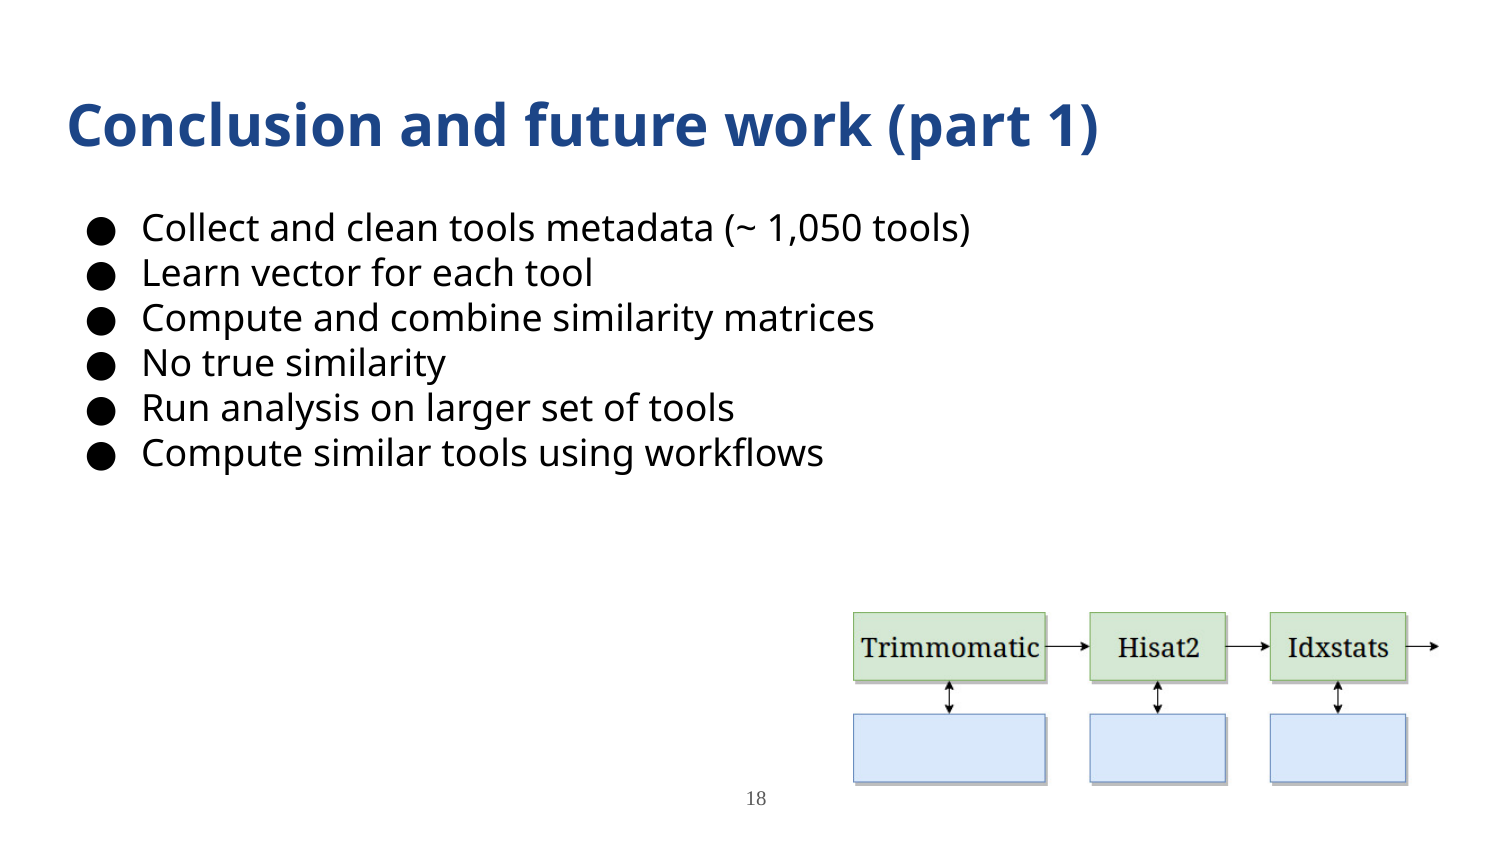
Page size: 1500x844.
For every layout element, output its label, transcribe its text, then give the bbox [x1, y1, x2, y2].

picture [853, 612, 1449, 786]
list Collect and clean tools metadata (~ 1,050 tools) Learn vector for each tool Compute and combine similarity matrices No true similarity Run analysis on larger set of tools Compute similar tools using workflows [51, 189, 1459, 765]
slide_number <number> [691, 765, 782, 830]
title Conclusion and future work (part 1) [51, 72, 1449, 167]
